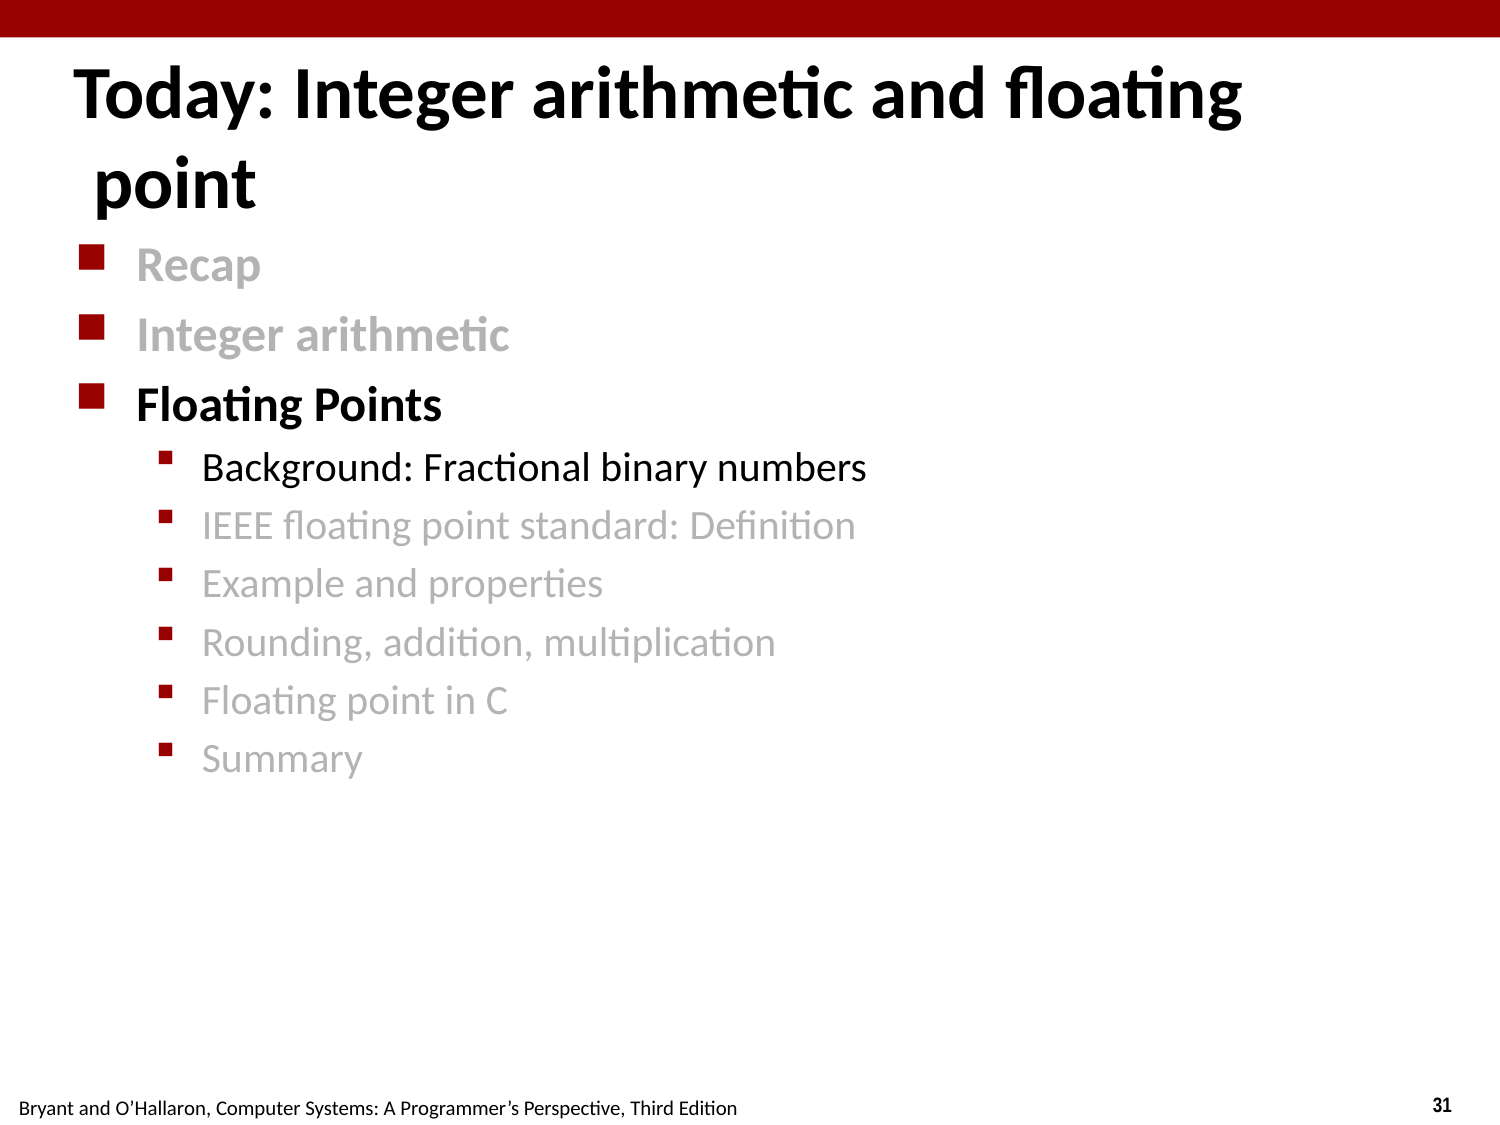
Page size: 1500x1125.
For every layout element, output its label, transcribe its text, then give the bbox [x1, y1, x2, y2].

title Today: Integer arithmetic and floating point [58, 71, 1304, 197]
list Recap Integer arithmetic Floating Points Background: Fractional binary numbers IEEE floating point standard: Definition Example and properties Rounding, addition, multiplication Floating point in C Summary [65, 223, 1361, 1040]
